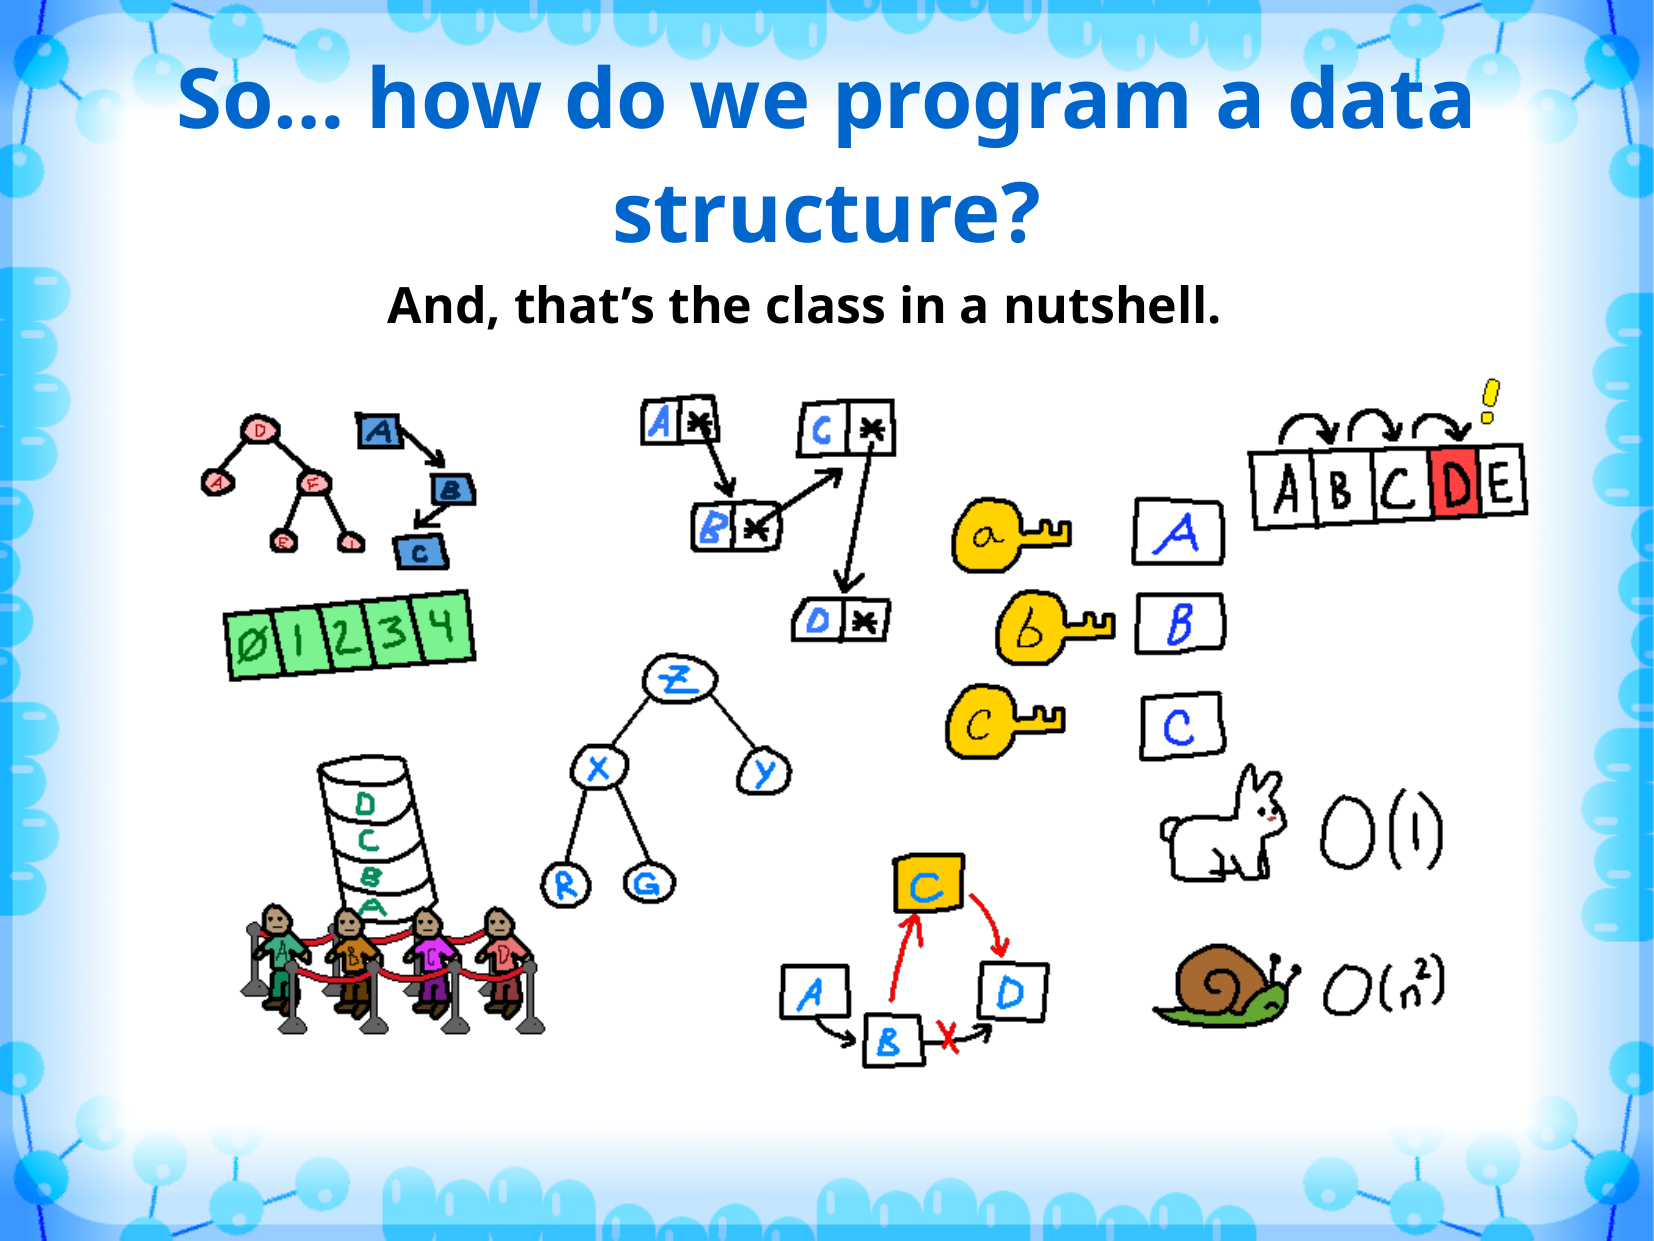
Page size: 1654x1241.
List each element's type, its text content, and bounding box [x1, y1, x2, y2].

picture [0, 0, 1654, 1241]
text_box And, that’s the class in a nutshell. [133, 270, 1477, 443]
title So… how do we program a data structure? [82, 49, 1571, 257]
